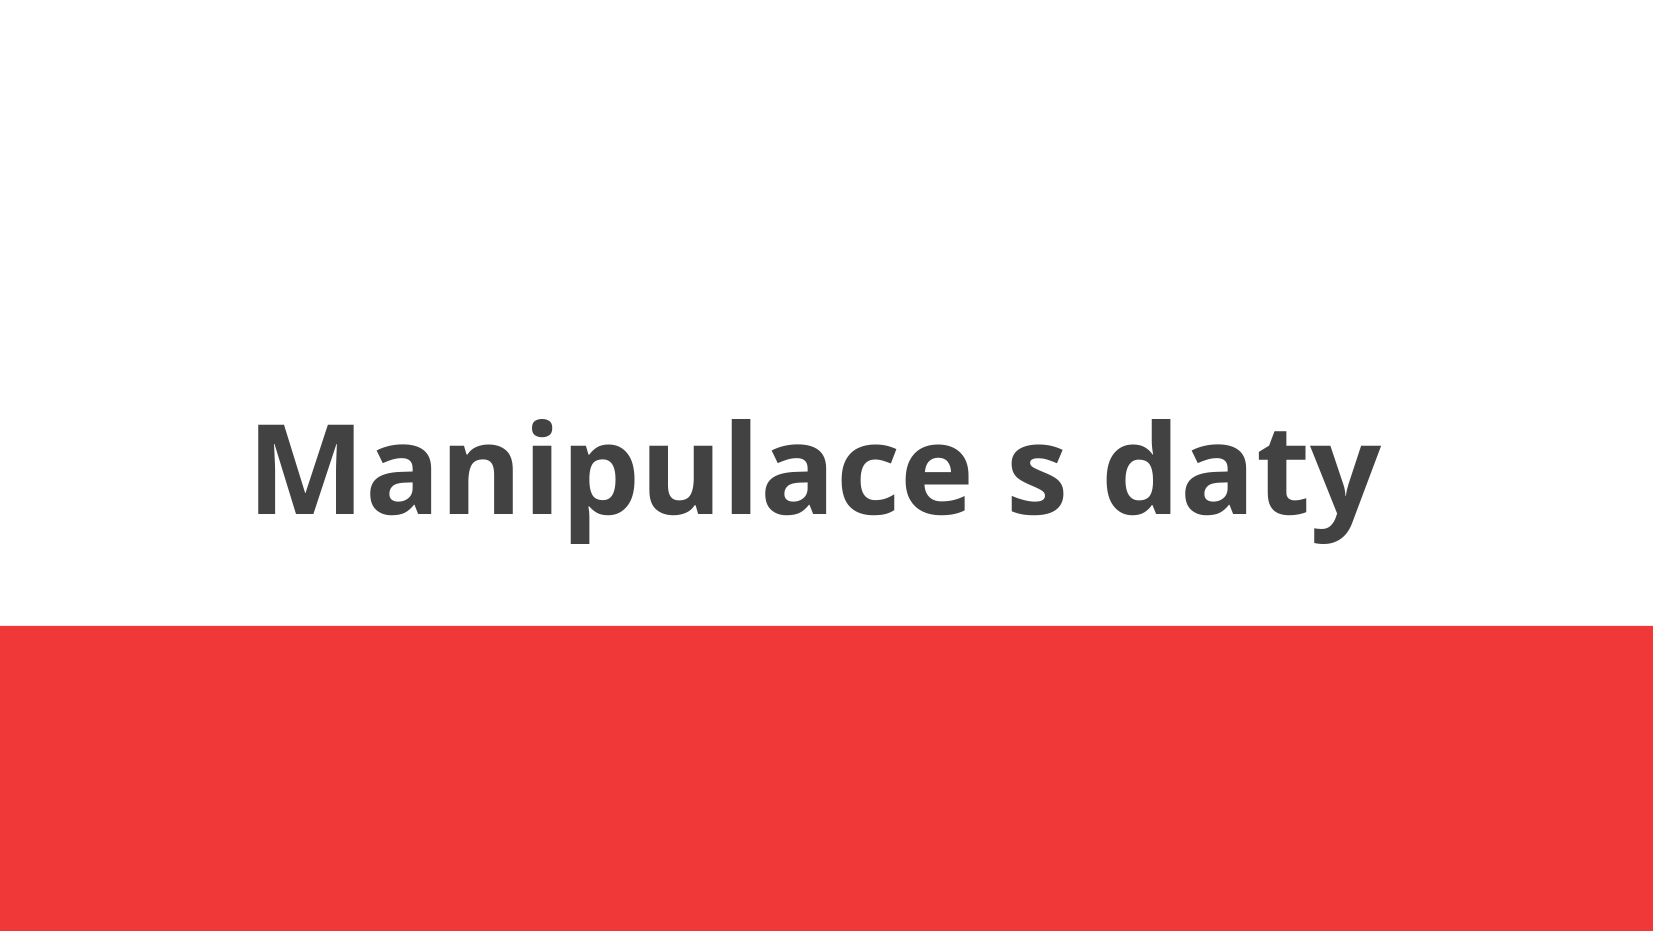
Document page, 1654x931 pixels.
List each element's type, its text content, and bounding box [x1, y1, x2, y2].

title Manipulace s daty [70, 322, 1560, 609]
